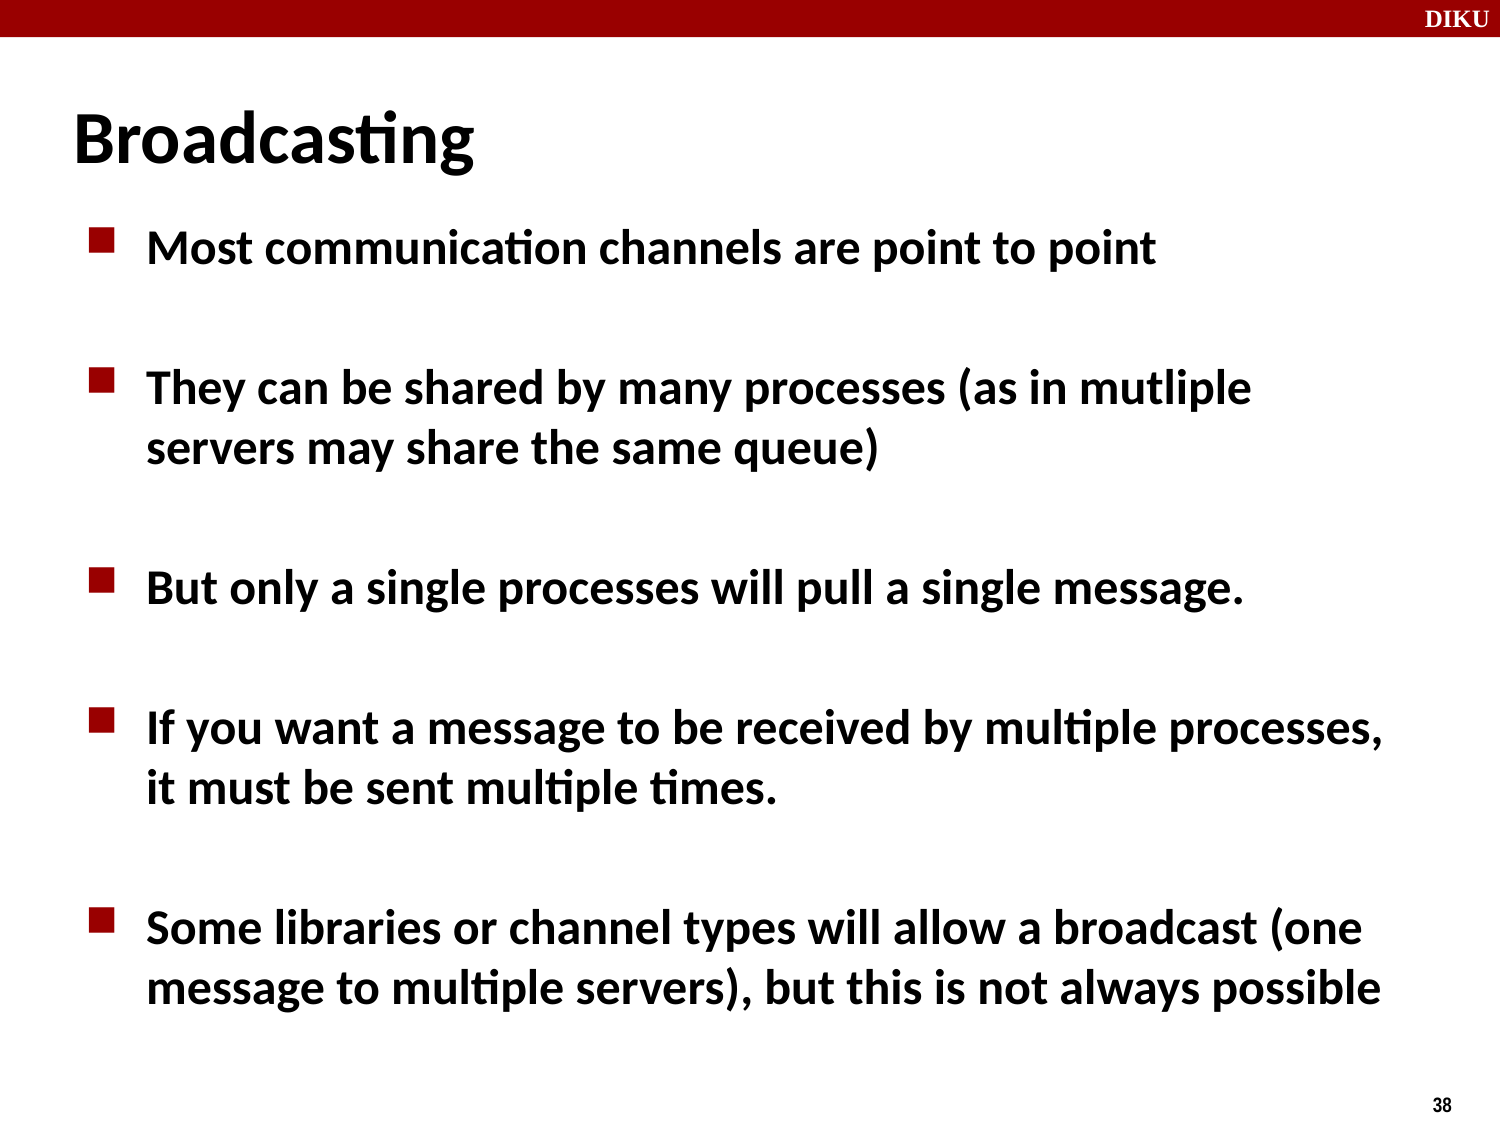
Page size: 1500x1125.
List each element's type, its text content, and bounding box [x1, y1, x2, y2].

text_box Broadcasting [58, 71, 1304, 197]
text_box Most communication channels are point to point They can be shared by many processes (as in mutliple servers may share the same queue) But only a single processes will pull a single message. If you want a message to be received by multiple processes, it must be sent multiple times. Some libraries or channel types will allow a broadcast (one message to multiple servers), but this is not always possible [74, 207, 1421, 631]
